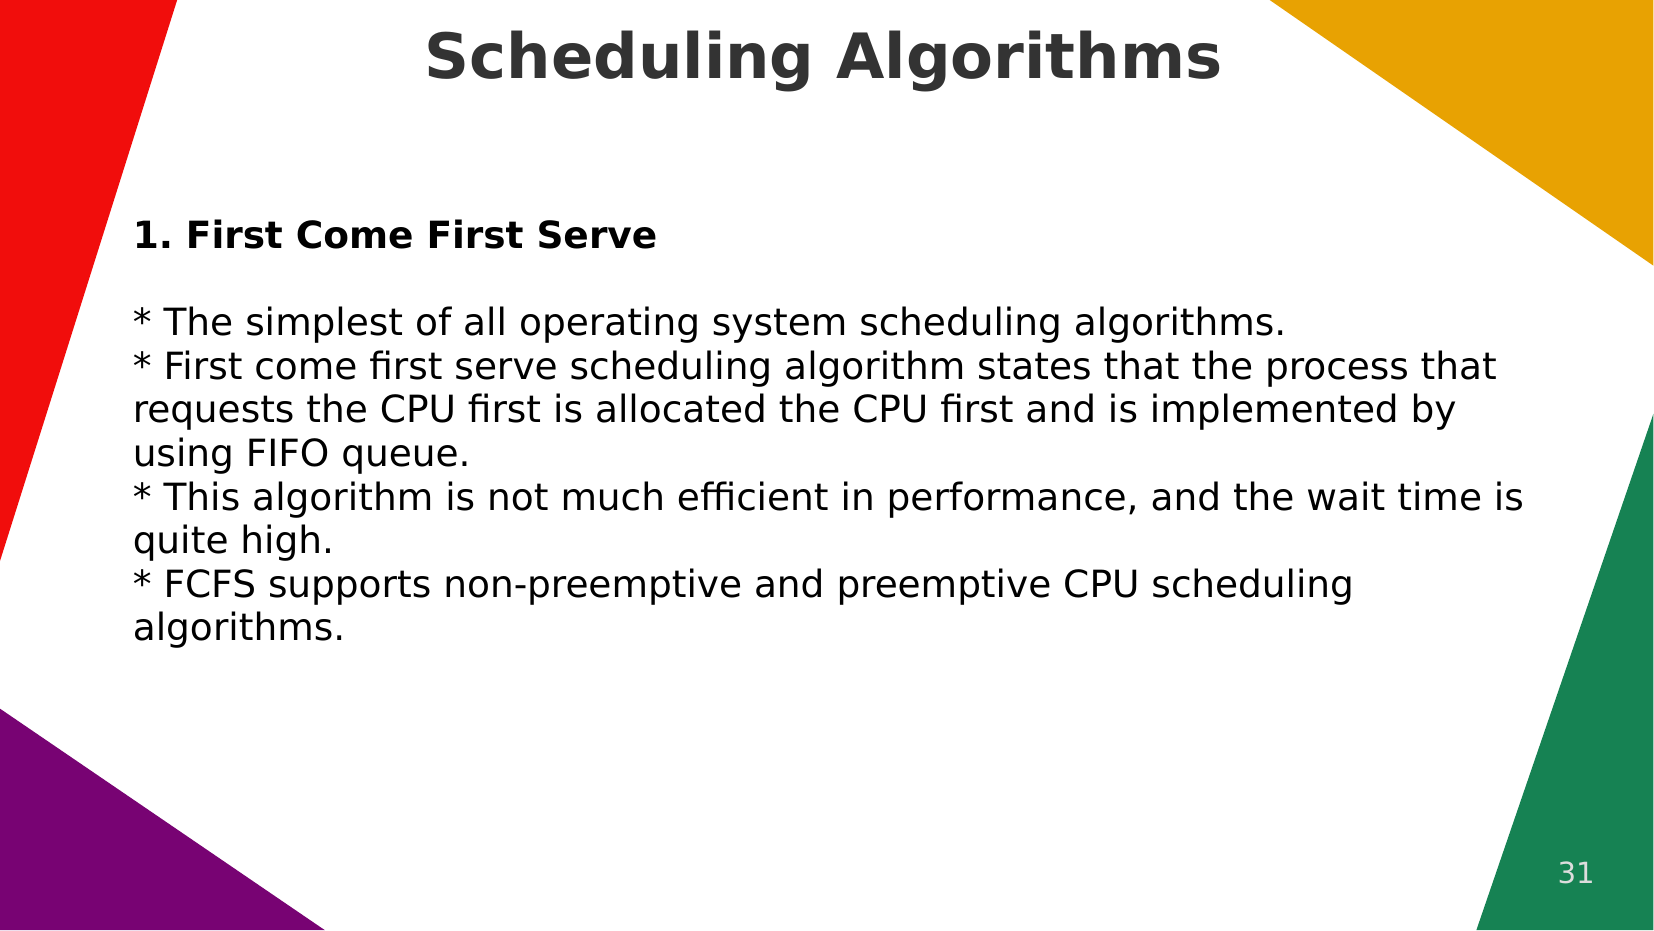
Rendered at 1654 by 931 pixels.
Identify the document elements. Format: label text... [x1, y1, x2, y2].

title Scheduling Algorithms [115, 12, 1533, 101]
text_box 1. First Come First Serve * The simplest of all operating system scheduling algorithms. * First come first serve scheduling algorithm states that the process that requests the CPU first is allocated the CPU first and is implemented by using FIFO queue. * This algorithm is not much efficient in performance, and the wait time is quite high. * FCFS supports non-preemptive and preemptive CPU scheduling algorithms. [118, 206, 1577, 353]
